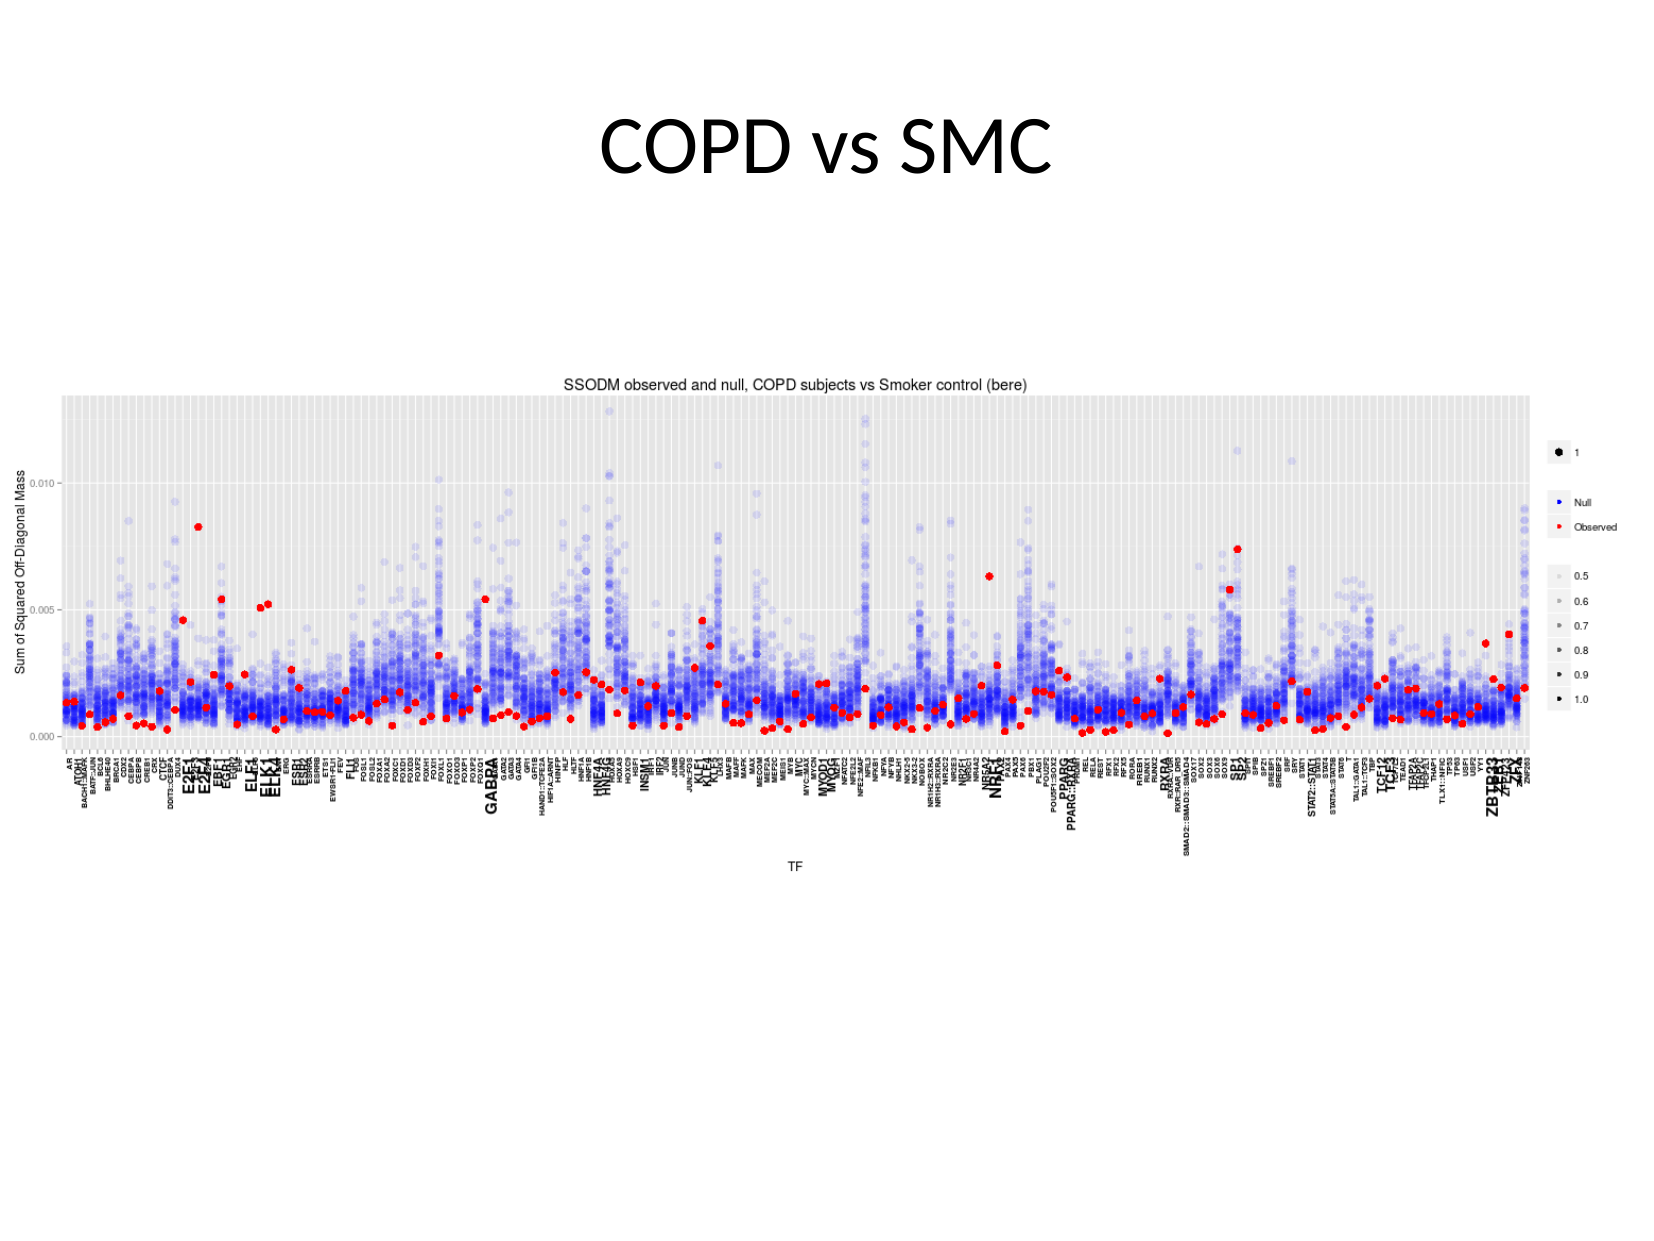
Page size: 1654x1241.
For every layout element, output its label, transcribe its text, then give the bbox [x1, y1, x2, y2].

title COPD vs SMC [82, 99, 1571, 207]
picture [0, 353, 1654, 886]
